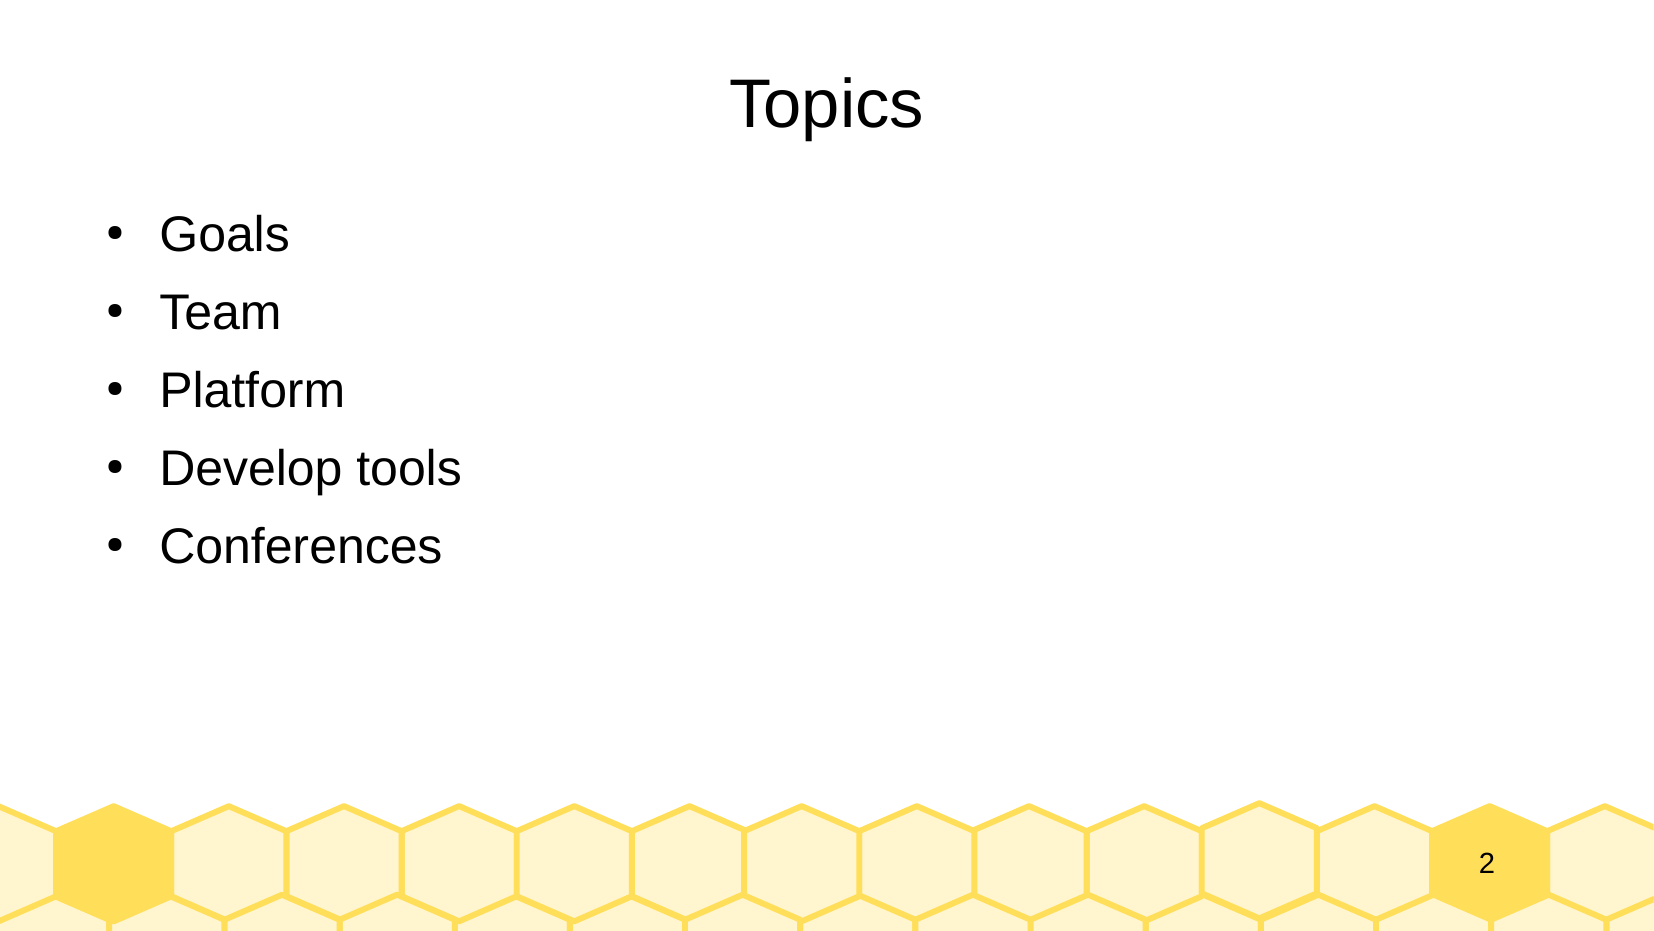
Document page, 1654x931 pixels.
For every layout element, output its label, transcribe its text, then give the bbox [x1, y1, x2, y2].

list Goals Team Platform Develop tools Conferences [88, 206, 1565, 739]
title Topics [88, 29, 1565, 178]
